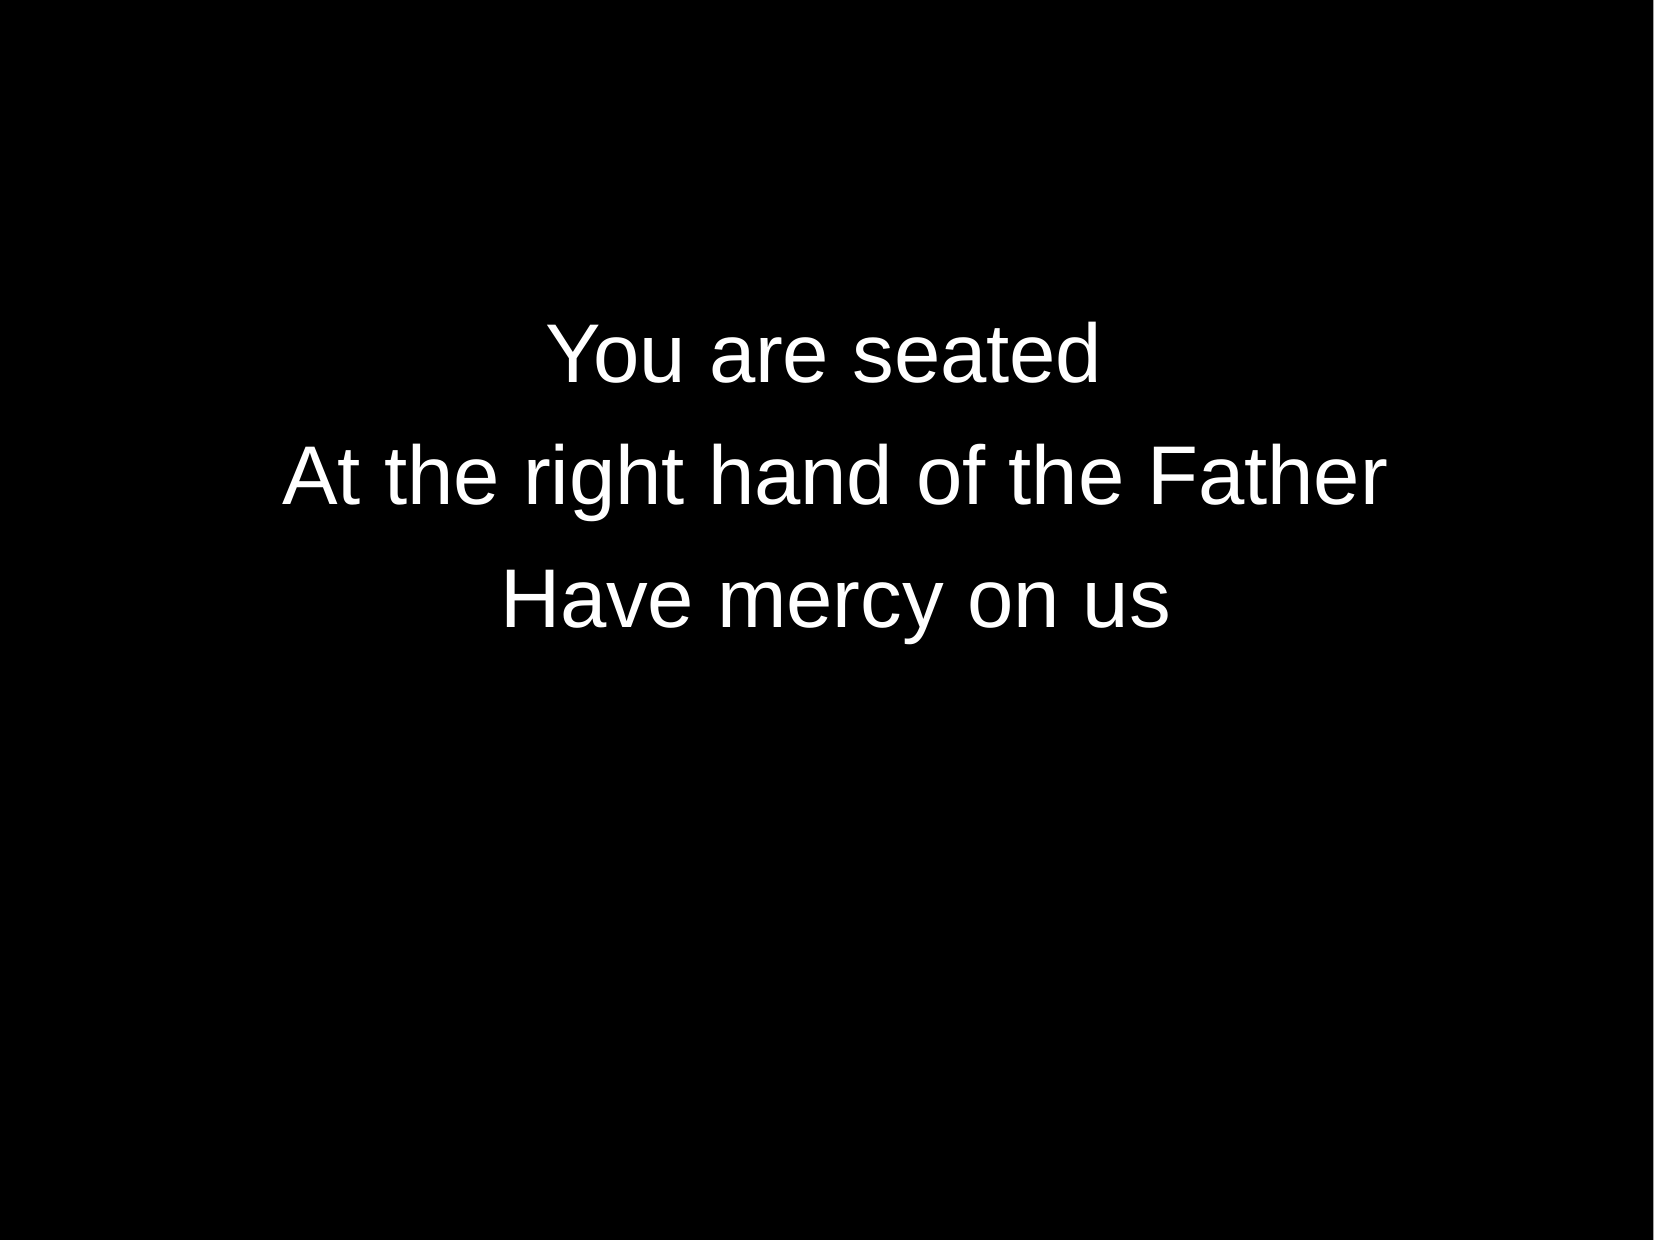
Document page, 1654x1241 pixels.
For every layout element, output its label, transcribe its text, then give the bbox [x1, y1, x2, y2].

list You are seated At the right hand of the Father Have mercy on us [0, 307, 1654, 1027]
